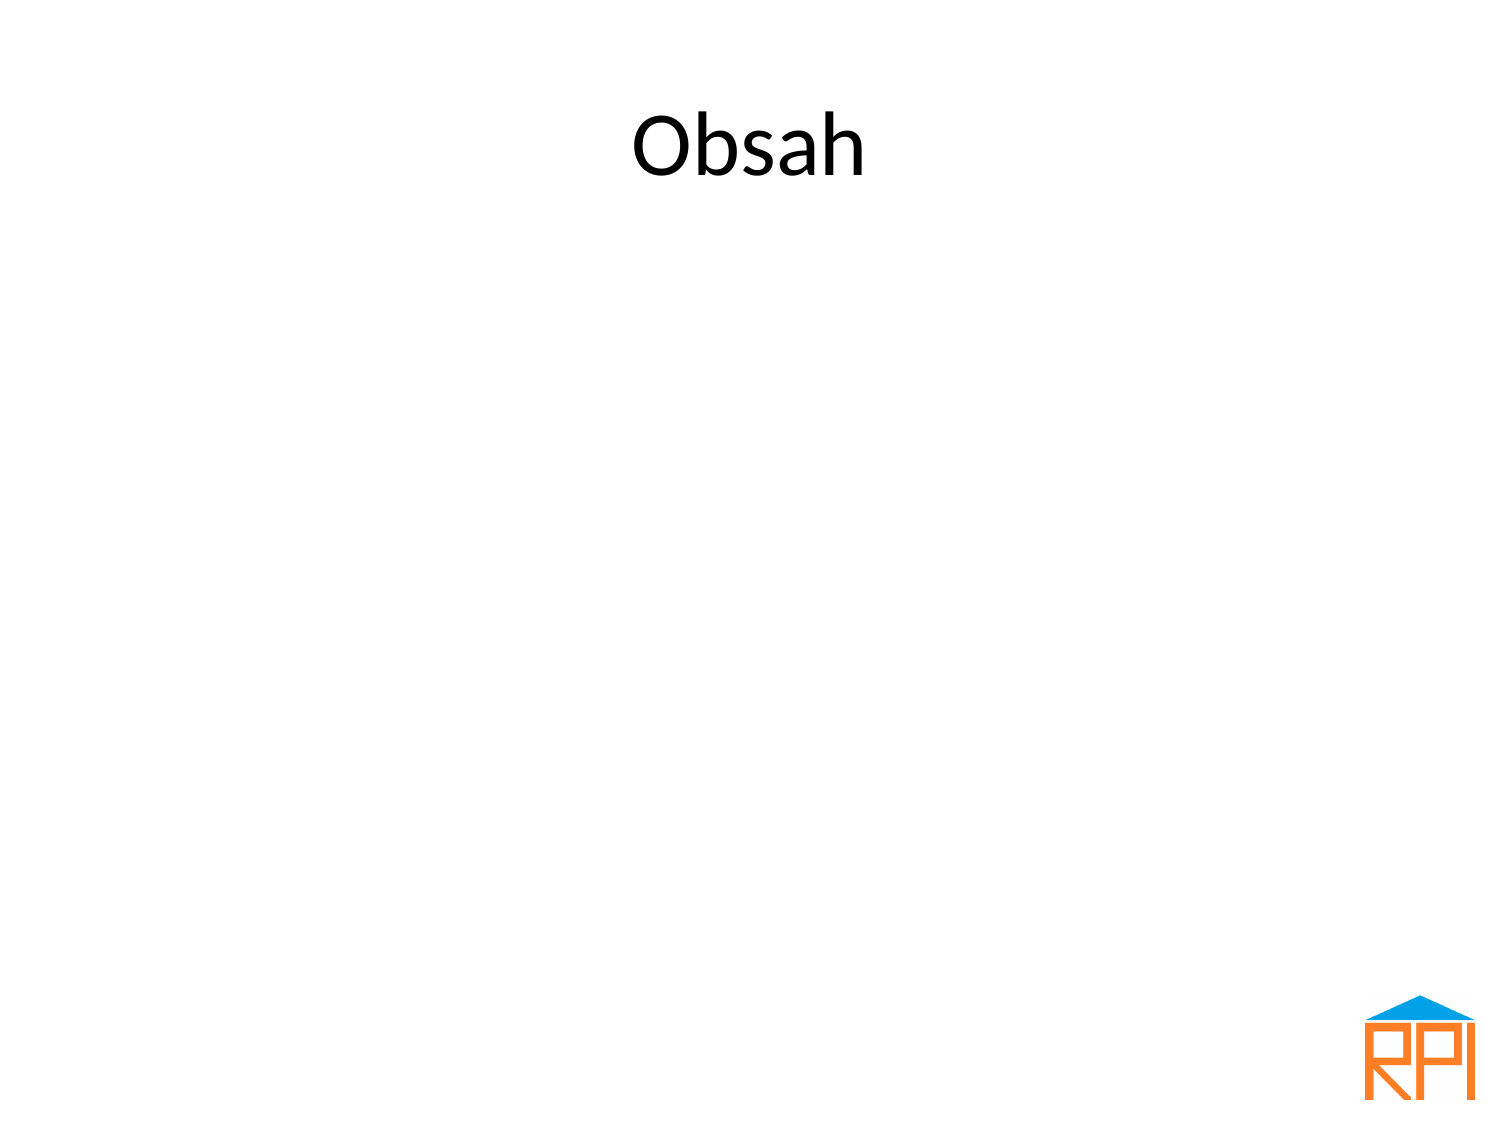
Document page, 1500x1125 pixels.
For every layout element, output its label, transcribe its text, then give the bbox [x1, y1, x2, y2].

title Obsah [75, 45, 1425, 233]
picture [1365, 995, 1475, 1100]
